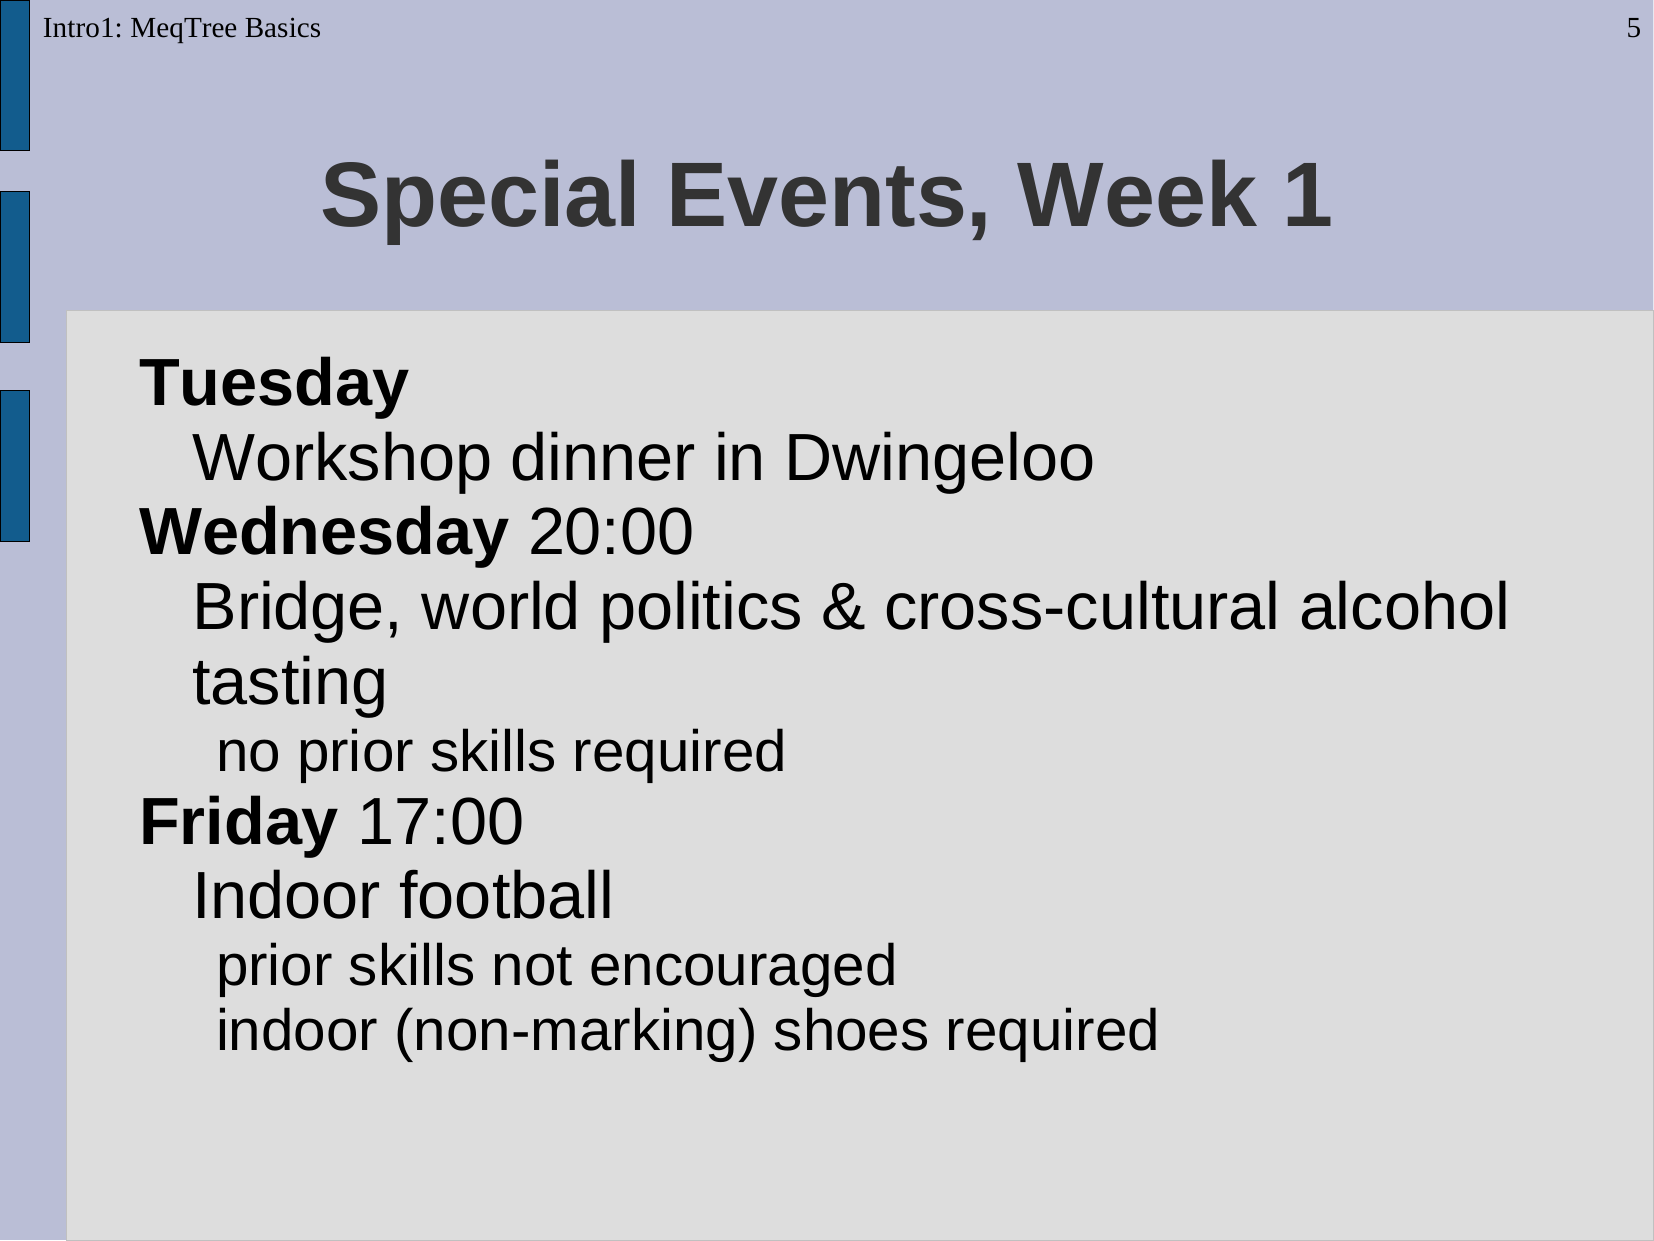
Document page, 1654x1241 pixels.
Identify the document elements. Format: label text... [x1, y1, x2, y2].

title Special Events, Week 1 [121, 91, 1534, 299]
list Tuesday Workshop dinner in Dwingeloo Wednesday 20:00 Bridge, world politics & cross-cultural alcohol tasting no prior skills required Friday 17:00 Indoor football prior skills not encouraged indoor (non-marking) shoes required [121, 344, 1534, 1127]
